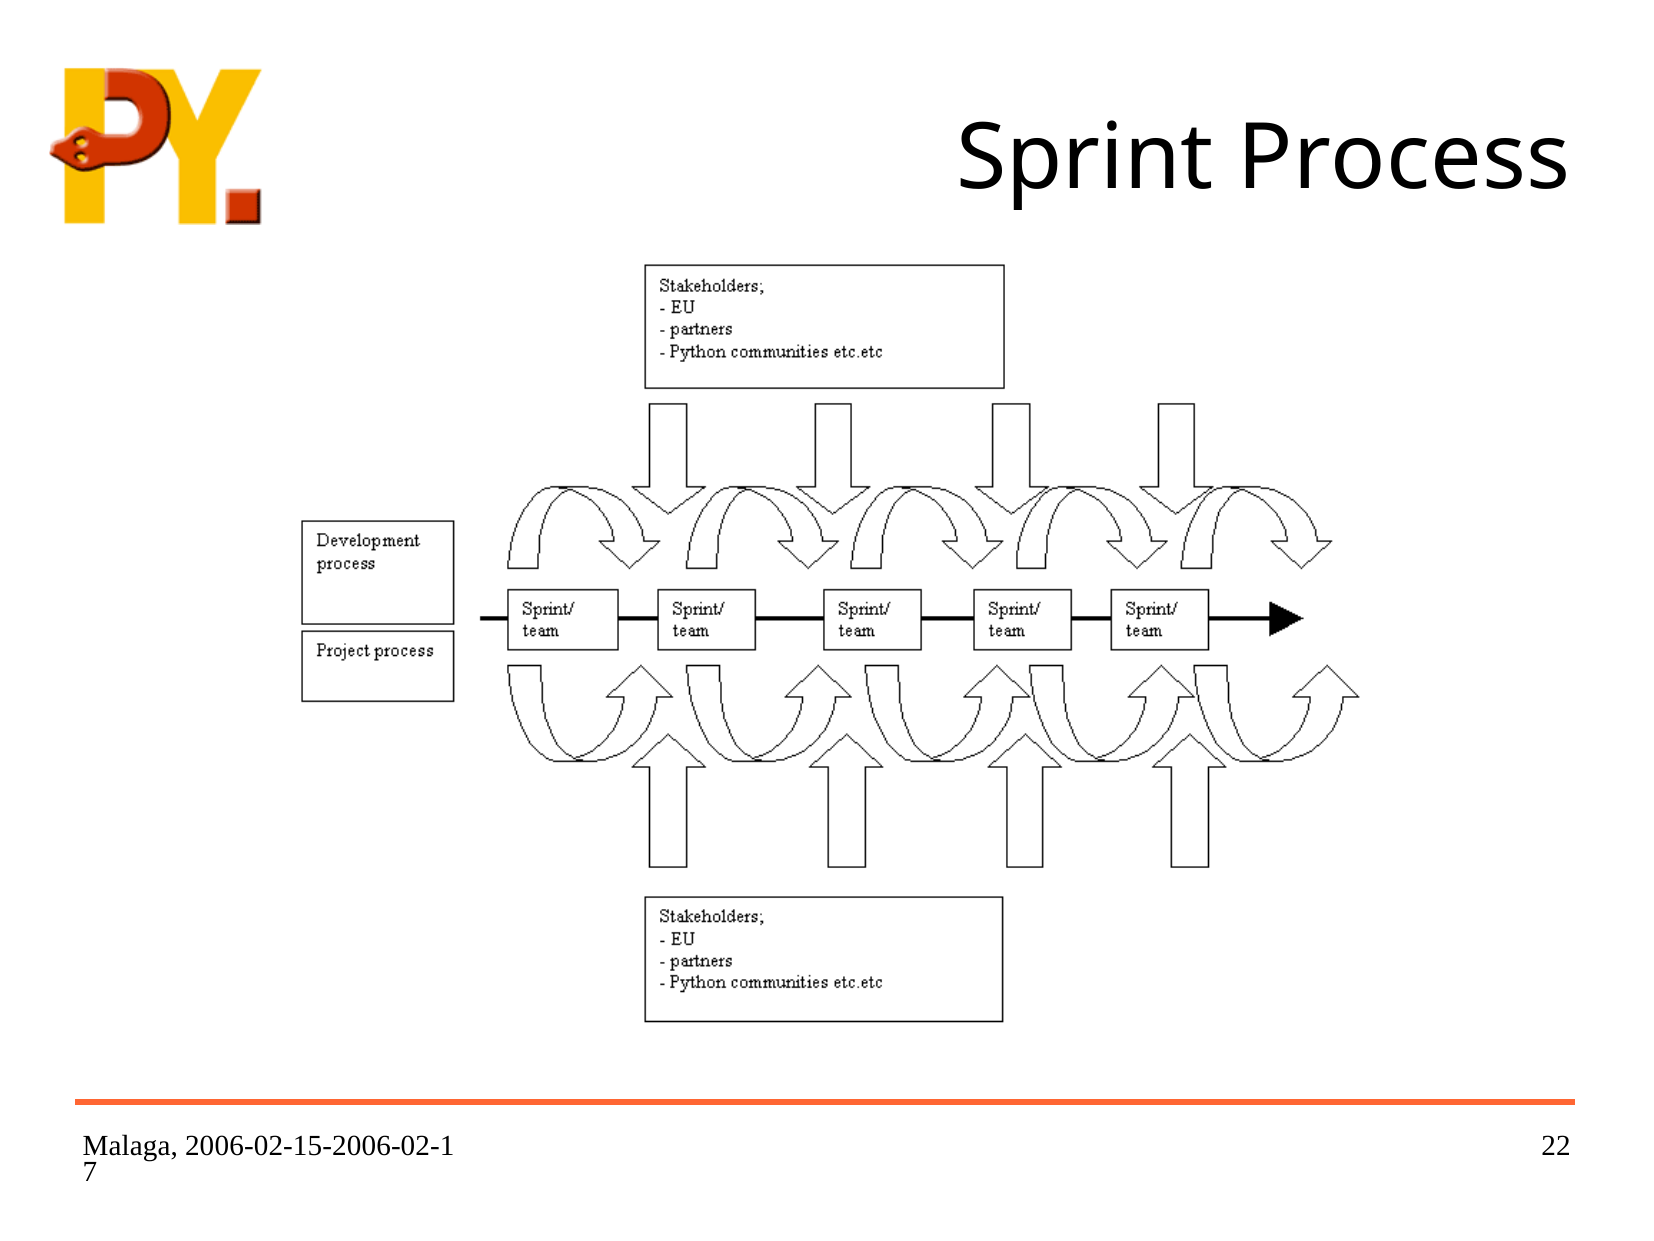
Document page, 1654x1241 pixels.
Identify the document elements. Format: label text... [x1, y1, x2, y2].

picture [283, 259, 1391, 1031]
title Sprint Process [337, 49, 1571, 257]
picture [49, 67, 263, 225]
